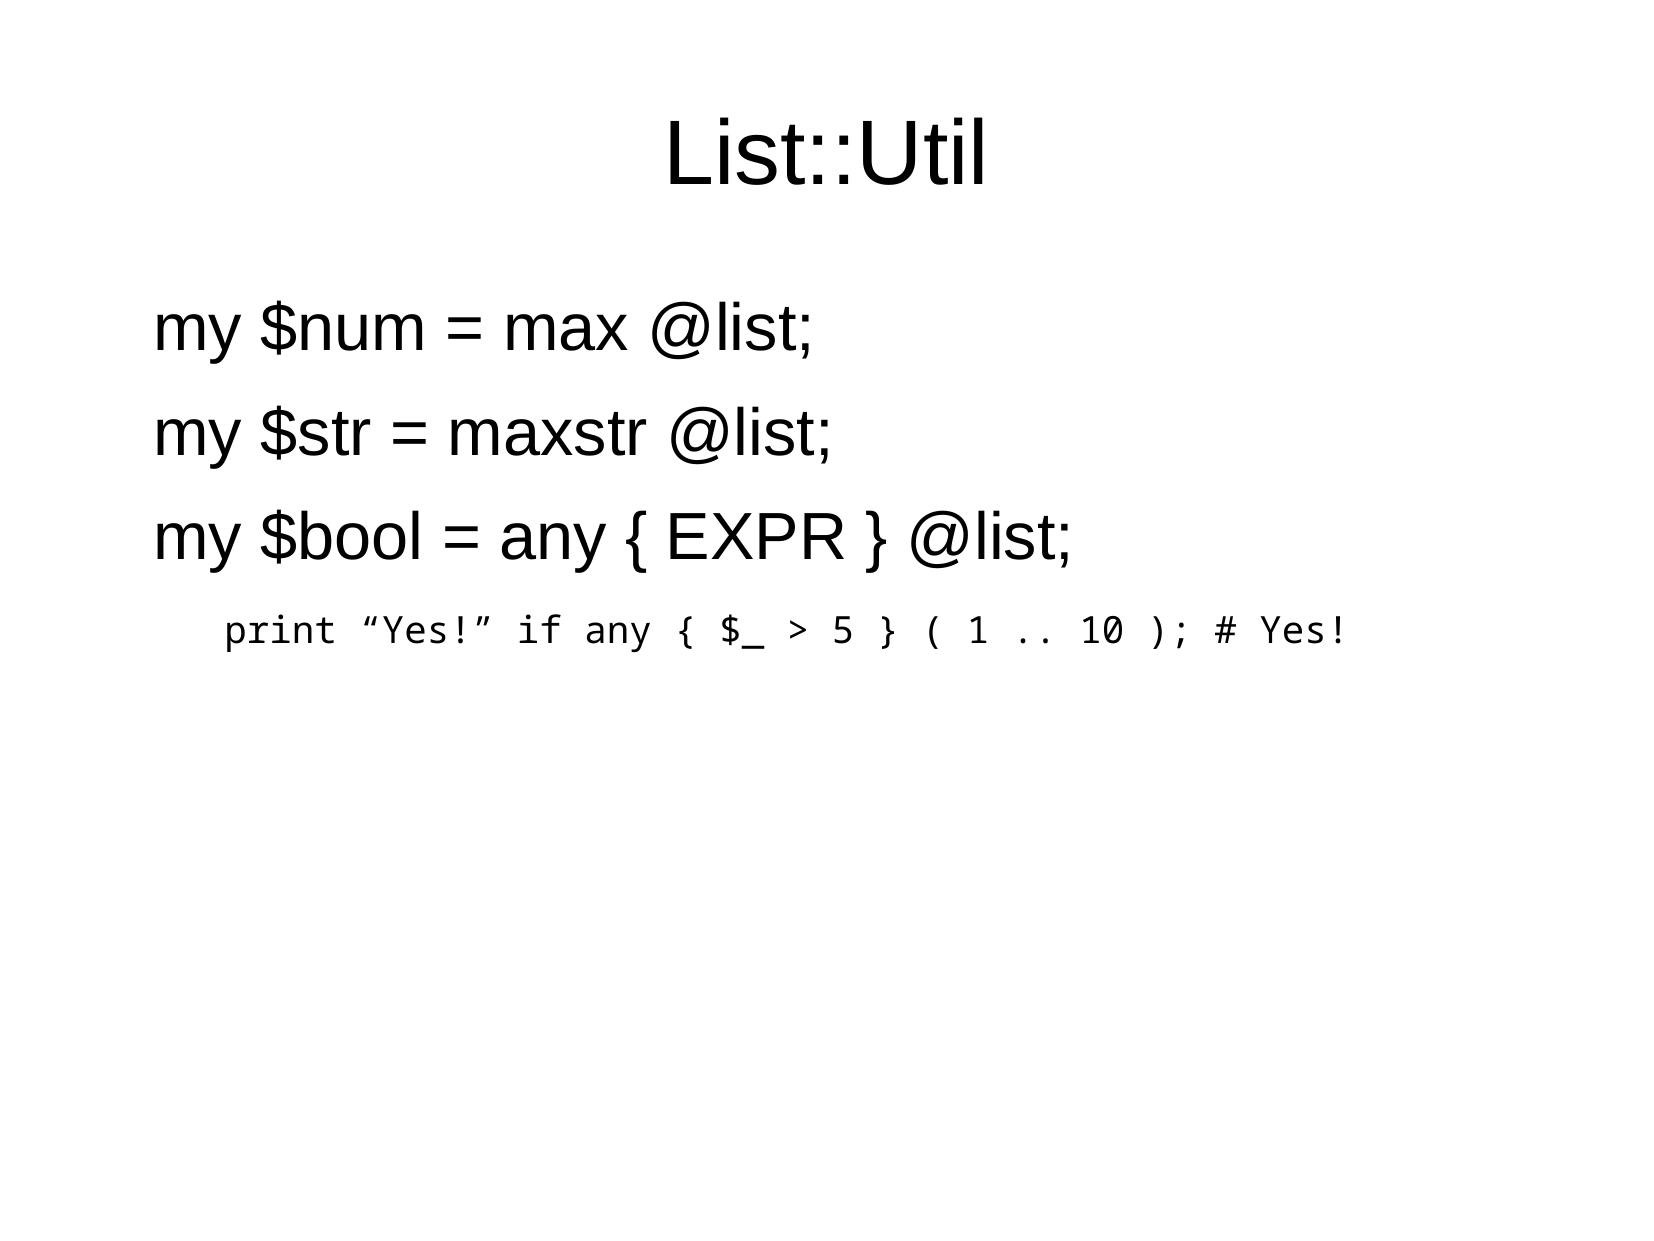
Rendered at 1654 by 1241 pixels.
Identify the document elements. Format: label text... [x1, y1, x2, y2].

title List::Util [82, 49, 1571, 257]
list my $num = max @list; my $str = maxstr @list; my $bool = any { EXPR } @list; print “Yes!” if any { $_ > 5 } ( 1 .. 10 ); # Yes! [82, 290, 1571, 1010]
